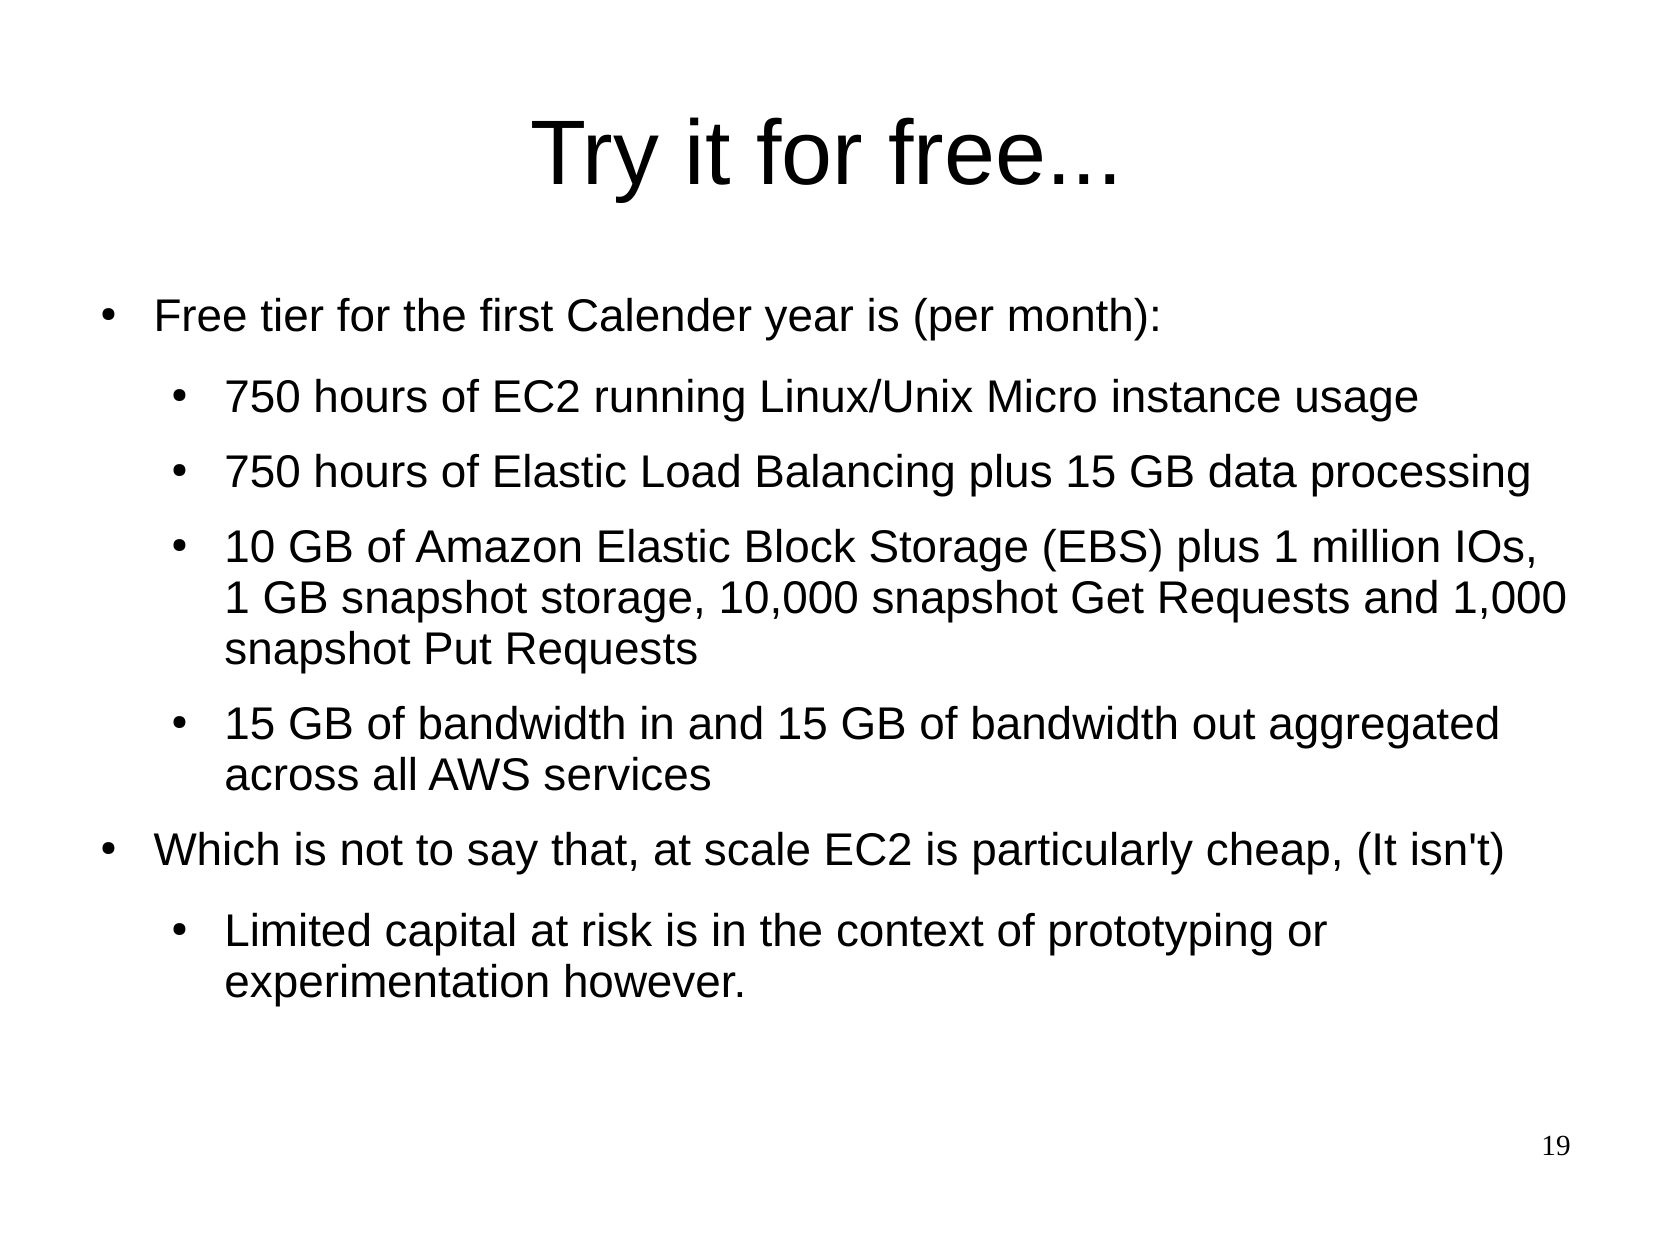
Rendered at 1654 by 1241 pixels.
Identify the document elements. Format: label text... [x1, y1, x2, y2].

list Free tier for the first Calender year is (per month): 750 hours of EC2 running Linux/Unix Micro instance usage 750 hours of Elastic Load Balancing plus 15 GB data processing 10 GB of Amazon Elastic Block Storage (EBS) plus 1 million IOs, 1 GB snapshot storage, 10,000 snapshot Get Requests and 1,000 snapshot Put Requests 15 GB of bandwidth in and 15 GB of bandwidth out aggregated across all AWS services Which is not to say that, at scale EC2 is particularly cheap, (It isn't) Limited capital at risk is in the context of prototyping or experimentation however. [82, 290, 1571, 1109]
title Try it for free... [82, 49, 1571, 257]
